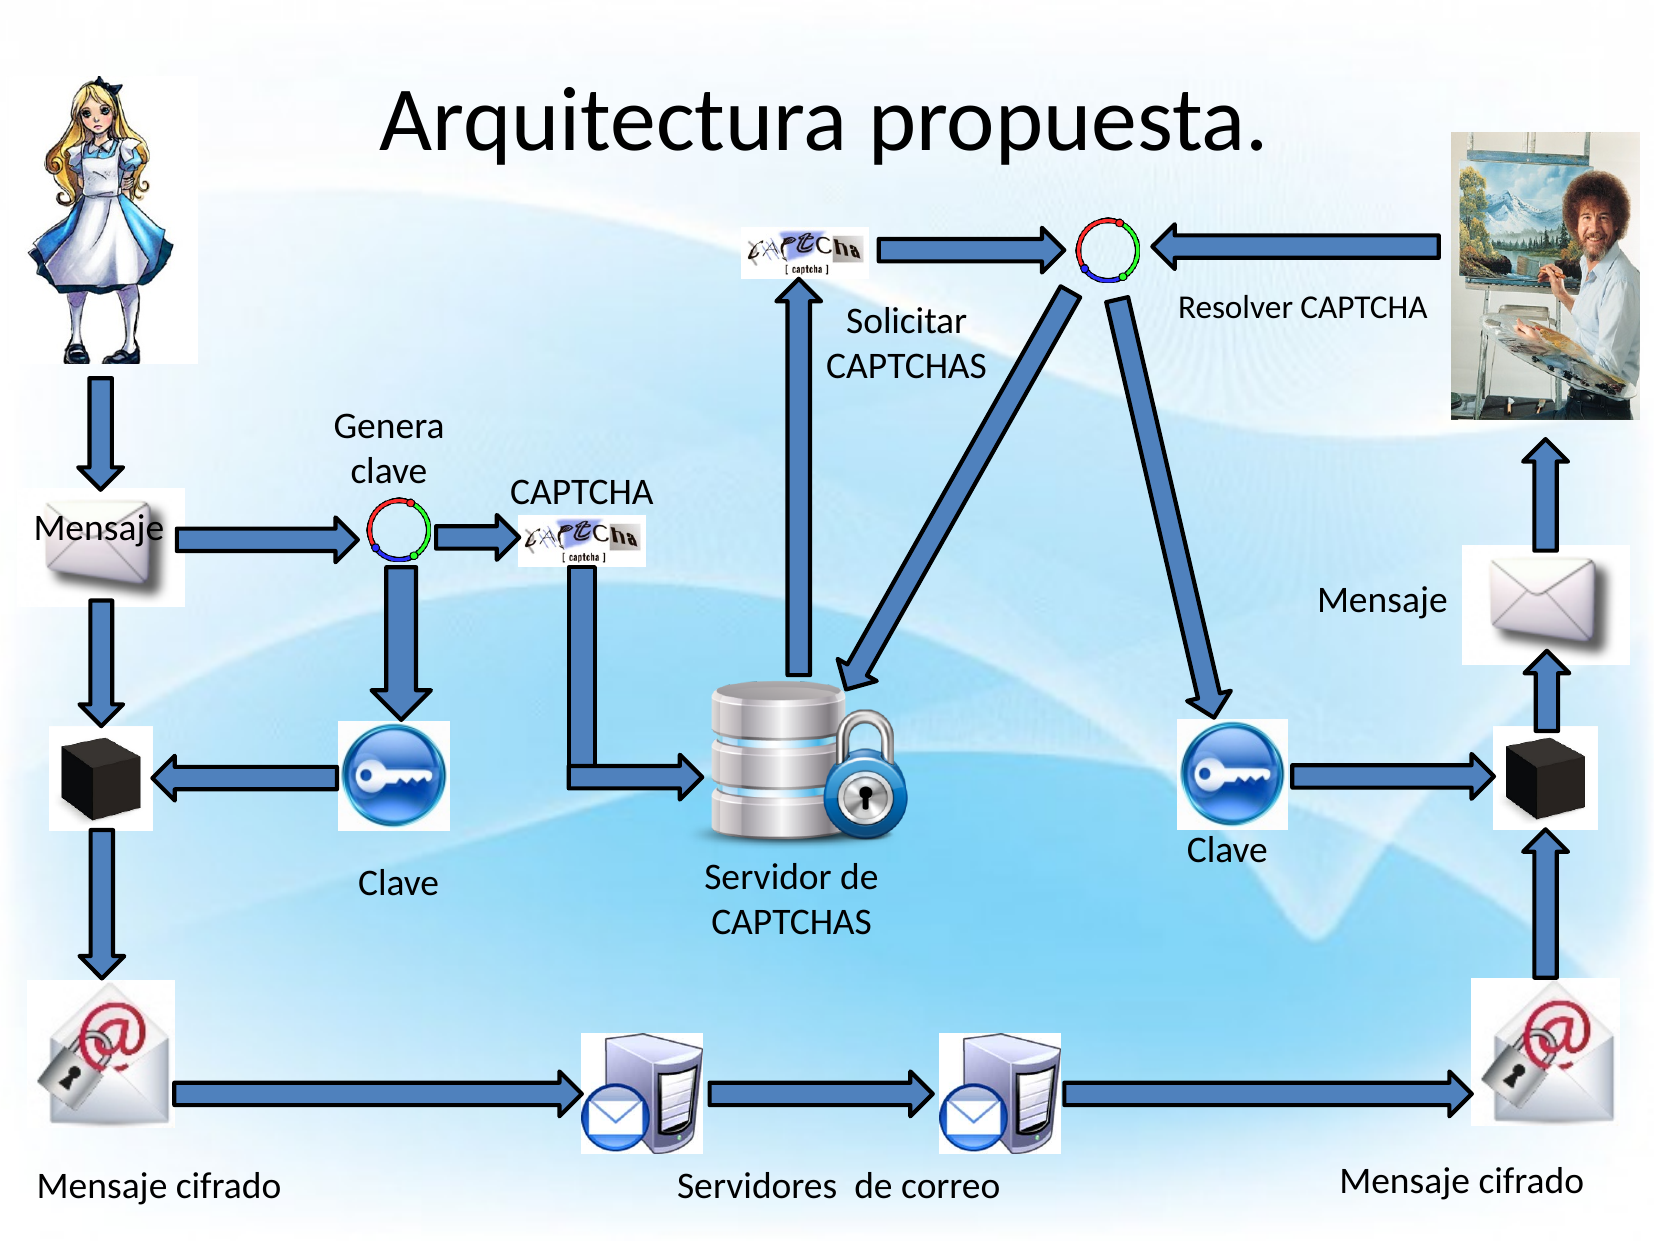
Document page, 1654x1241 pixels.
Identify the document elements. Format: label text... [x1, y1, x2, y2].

text_box [568, 567, 703, 800]
text_box [1523, 829, 1569, 978]
text_box [1292, 753, 1494, 799]
text_box Mensaje cifrado [1324, 1148, 1600, 1209]
text_box Solicitar CAPTCHAS [796, 288, 1018, 394]
text_box CAPTCHA [495, 459, 669, 520]
text_box Mensaje [1302, 567, 1463, 627]
text_box [152, 755, 337, 801]
title Arquitectura propuesta. [80, 10, 1569, 218]
text_box Clave [1172, 817, 1283, 878]
text_box Resolver CAPTCHA [1163, 277, 1443, 333]
text_box [180, 517, 358, 563]
text_box [1152, 224, 1439, 270]
picture [0, 0, 1654, 1241]
text_box [837, 286, 1081, 690]
text_box [436, 514, 520, 560]
text_box Mensaje [18, 495, 180, 556]
text_box [709, 1071, 933, 1117]
text_box [1106, 297, 1231, 718]
text_box Clave [343, 850, 455, 911]
text_box Genera clave [305, 393, 473, 499]
text_box [1524, 650, 1570, 731]
text_box [79, 600, 124, 727]
text_box [878, 227, 1065, 273]
text_box Servidores de correo [662, 1154, 1016, 1214]
text_box [79, 830, 125, 979]
text_box [1523, 439, 1569, 551]
text_box Servidor de CAPTCHAS [676, 844, 907, 950]
text_box [174, 1071, 582, 1117]
text_box [78, 378, 124, 490]
text_box [776, 278, 811, 676]
text_box Mensaje cifrado [21, 1154, 297, 1214]
text_box [1064, 1071, 1472, 1117]
text_box [371, 567, 431, 720]
